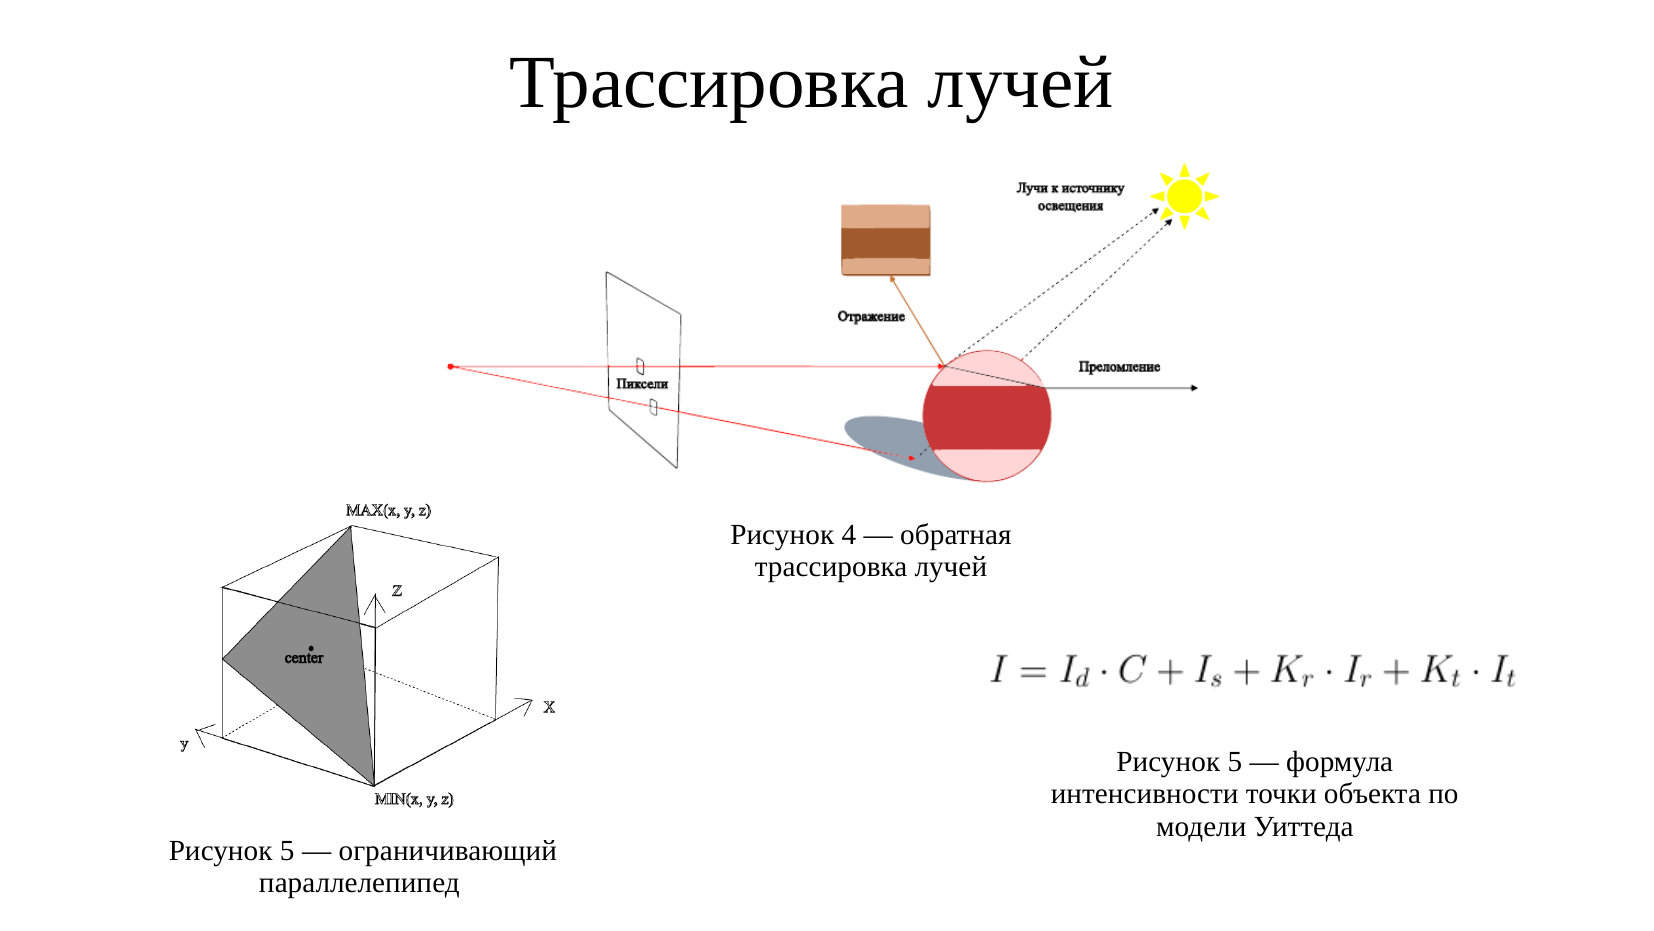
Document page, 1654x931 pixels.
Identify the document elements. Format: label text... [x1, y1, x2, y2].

picture [944, 641, 1547, 709]
text_box Рисунок 4 — обратная трассировка лучей [649, 511, 1093, 591]
title Трассировка лучей [29, 16, 1595, 148]
text_box Рисунок 5 — формула интенсивности точки объекта по модели Уиттеда [1033, 738, 1477, 850]
text_box Рисунок 5 — ограничивающий параллелепипед [141, 826, 585, 907]
picture [147, 132, 1251, 811]
